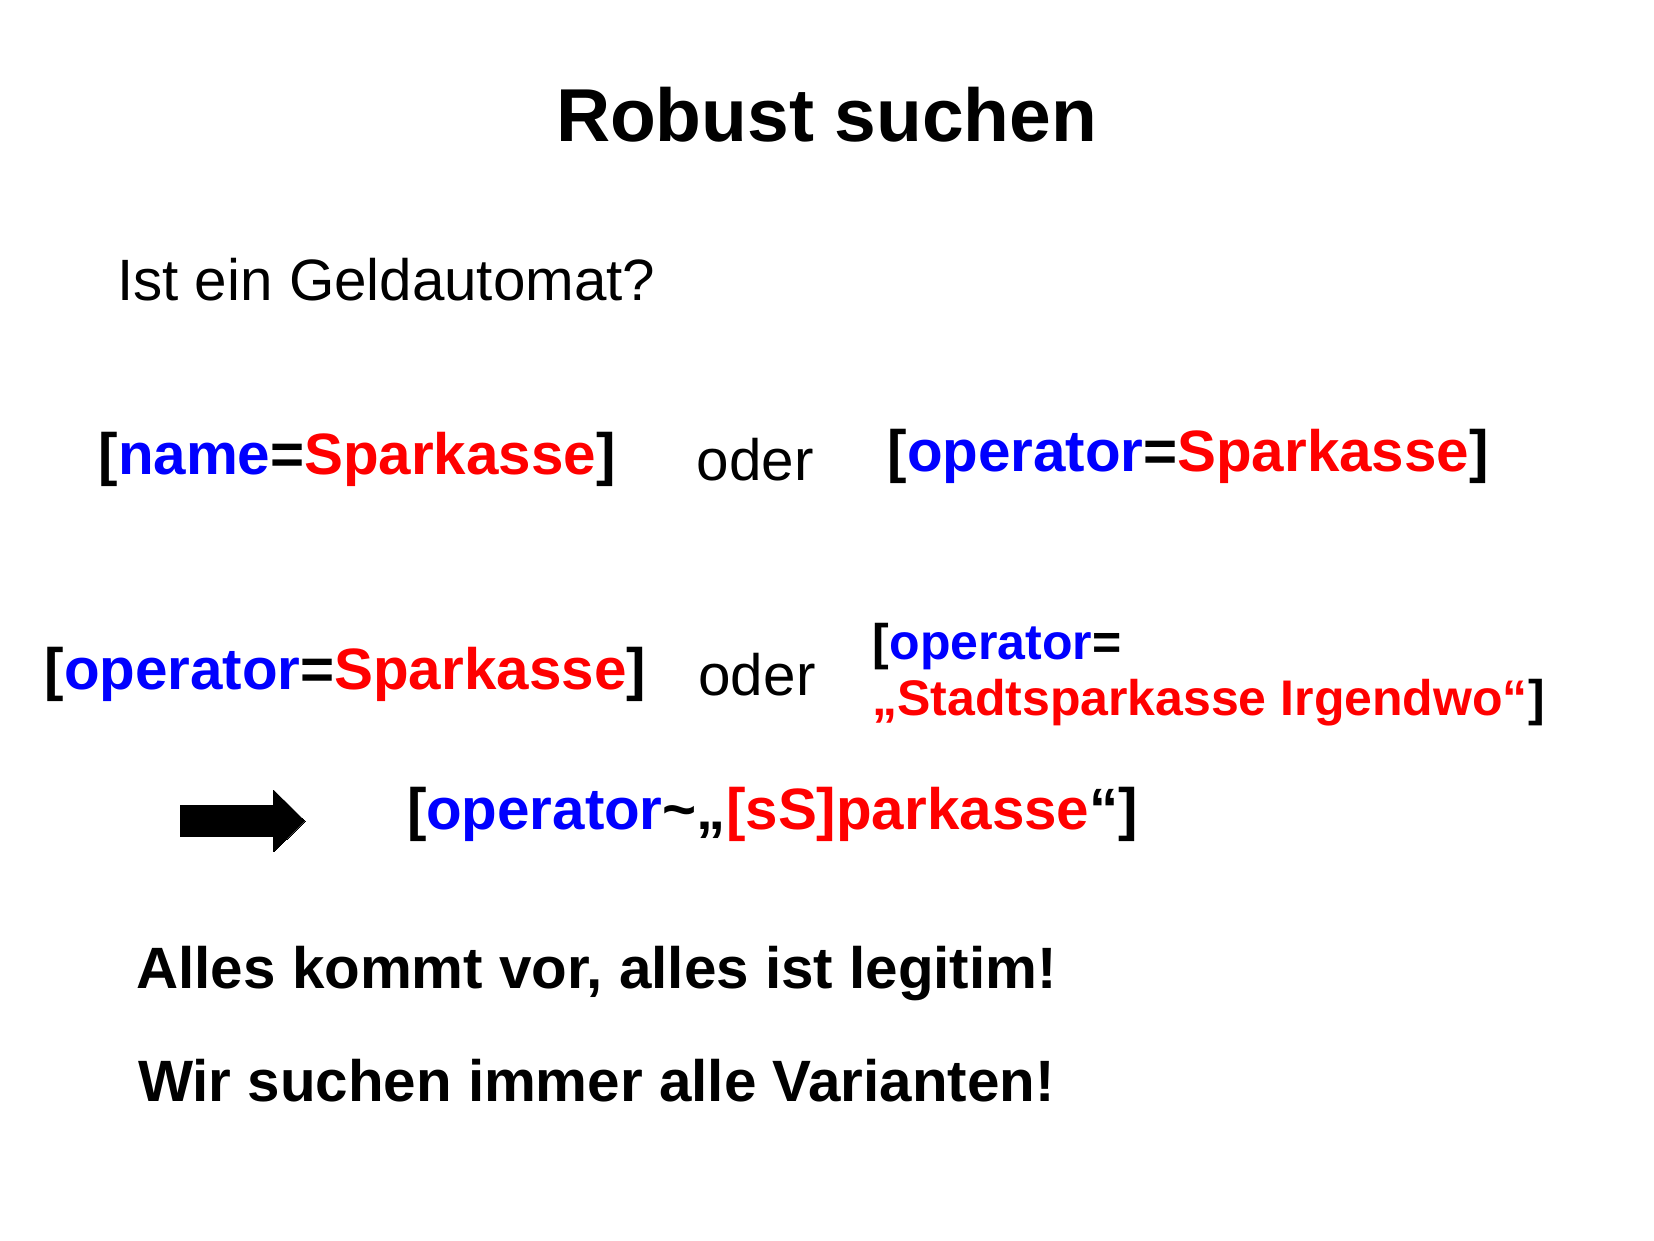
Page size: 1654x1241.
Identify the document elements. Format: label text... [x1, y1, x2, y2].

text_box oder [683, 635, 831, 721]
text_box [operator=Sparkasse] [873, 411, 1505, 492]
text_box Alles kommt vor, alles ist legitim! [121, 928, 1073, 1009]
text_box oder [682, 420, 829, 501]
text_box [operator~„[sS]parkasse“] [392, 769, 1154, 850]
text_box Ist ein Geldautomat? [102, 240, 672, 321]
text_box Robust suchen [541, 65, 1113, 165]
text_box [180, 790, 306, 852]
text_box [operator=Sparkasse] [30, 629, 662, 710]
text_box [operator= „Stadtsparkasse Irgendwo“] [857, 607, 1561, 734]
text_box [name=Sparkasse] [84, 414, 632, 495]
text_box Wir suchen immer alle Varianten! [123, 1041, 1071, 1122]
